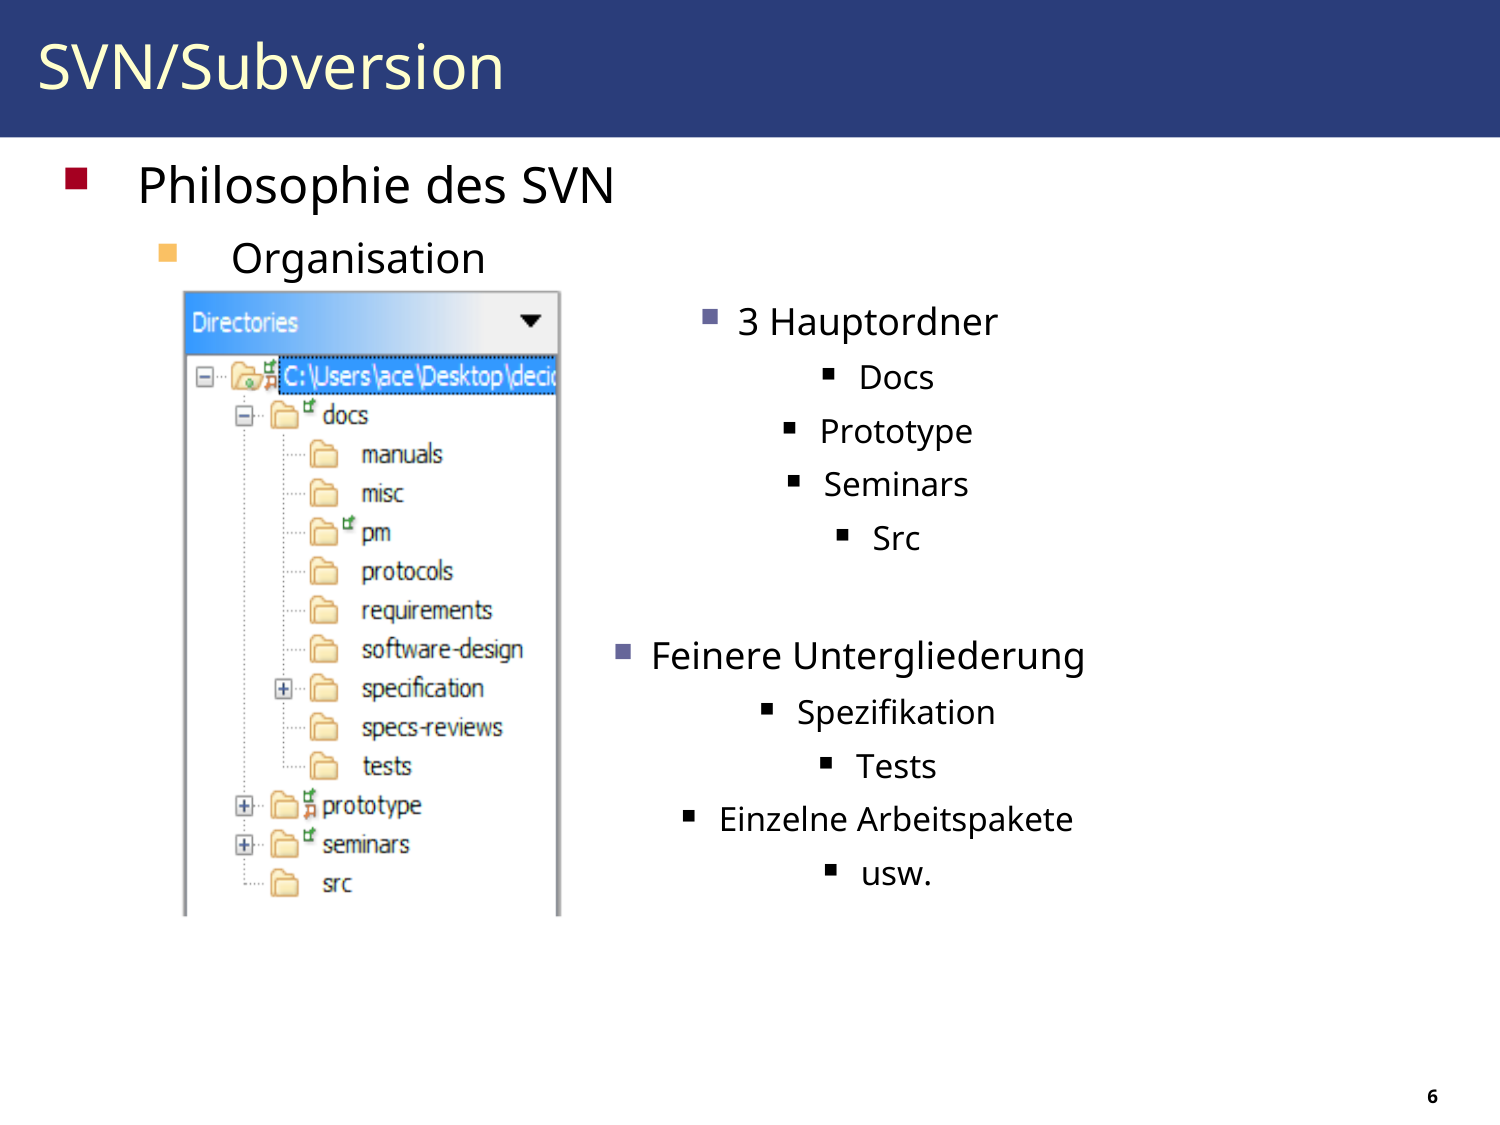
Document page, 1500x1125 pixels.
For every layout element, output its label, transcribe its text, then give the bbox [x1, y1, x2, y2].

picture [0, 118, 1034, 1093]
title SVN/Subversion [37, 22, 1476, 109]
list Philosophie des SVN Organisation 3 Hauptordner Docs Prototype Seminars Src Feinere Untergliederung Spezifikation Tests Einzelne Arbeitspakete usw. [62, 149, 1450, 1073]
